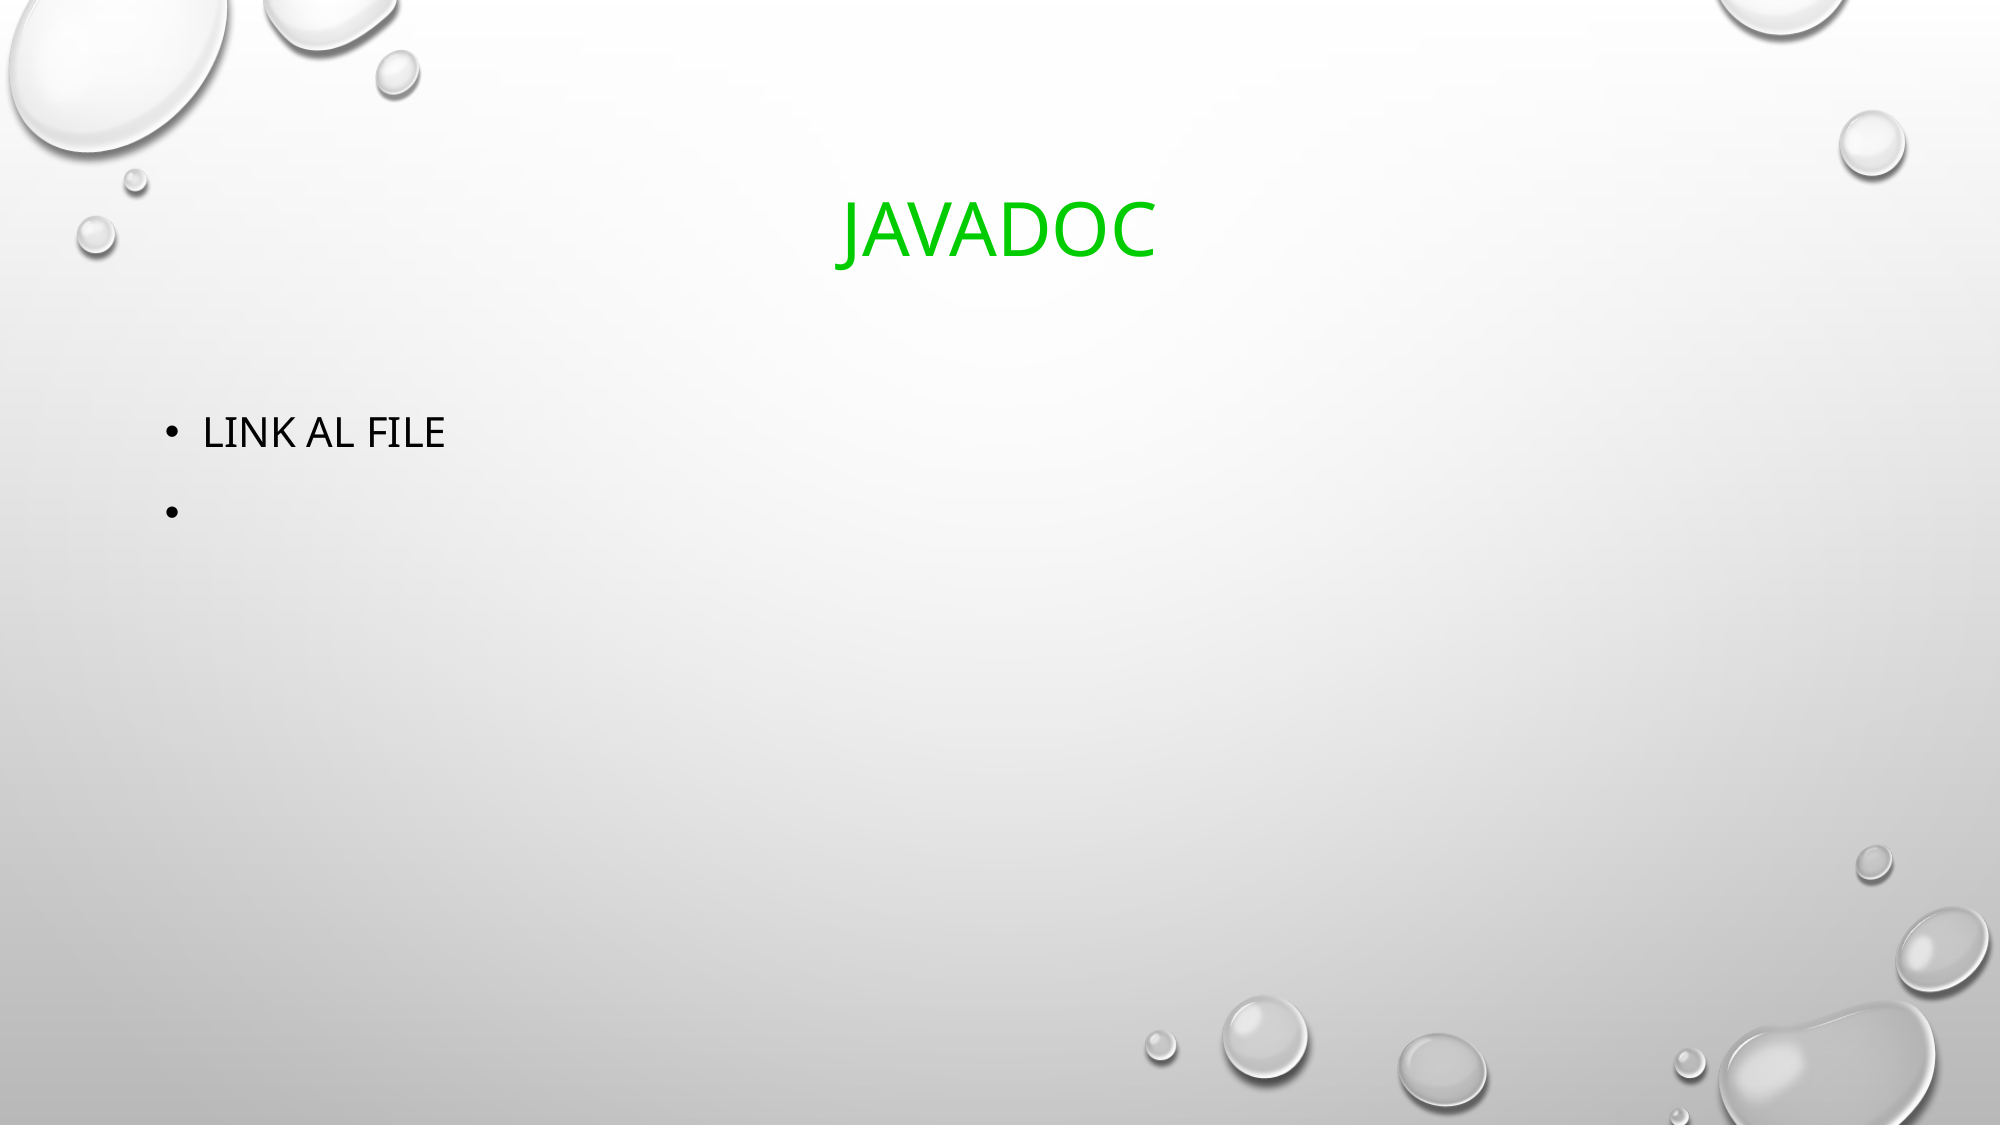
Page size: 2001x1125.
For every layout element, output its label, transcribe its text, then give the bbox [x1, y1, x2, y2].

list Link al file [149, 388, 1850, 950]
title Javadoc [149, 101, 1851, 364]
